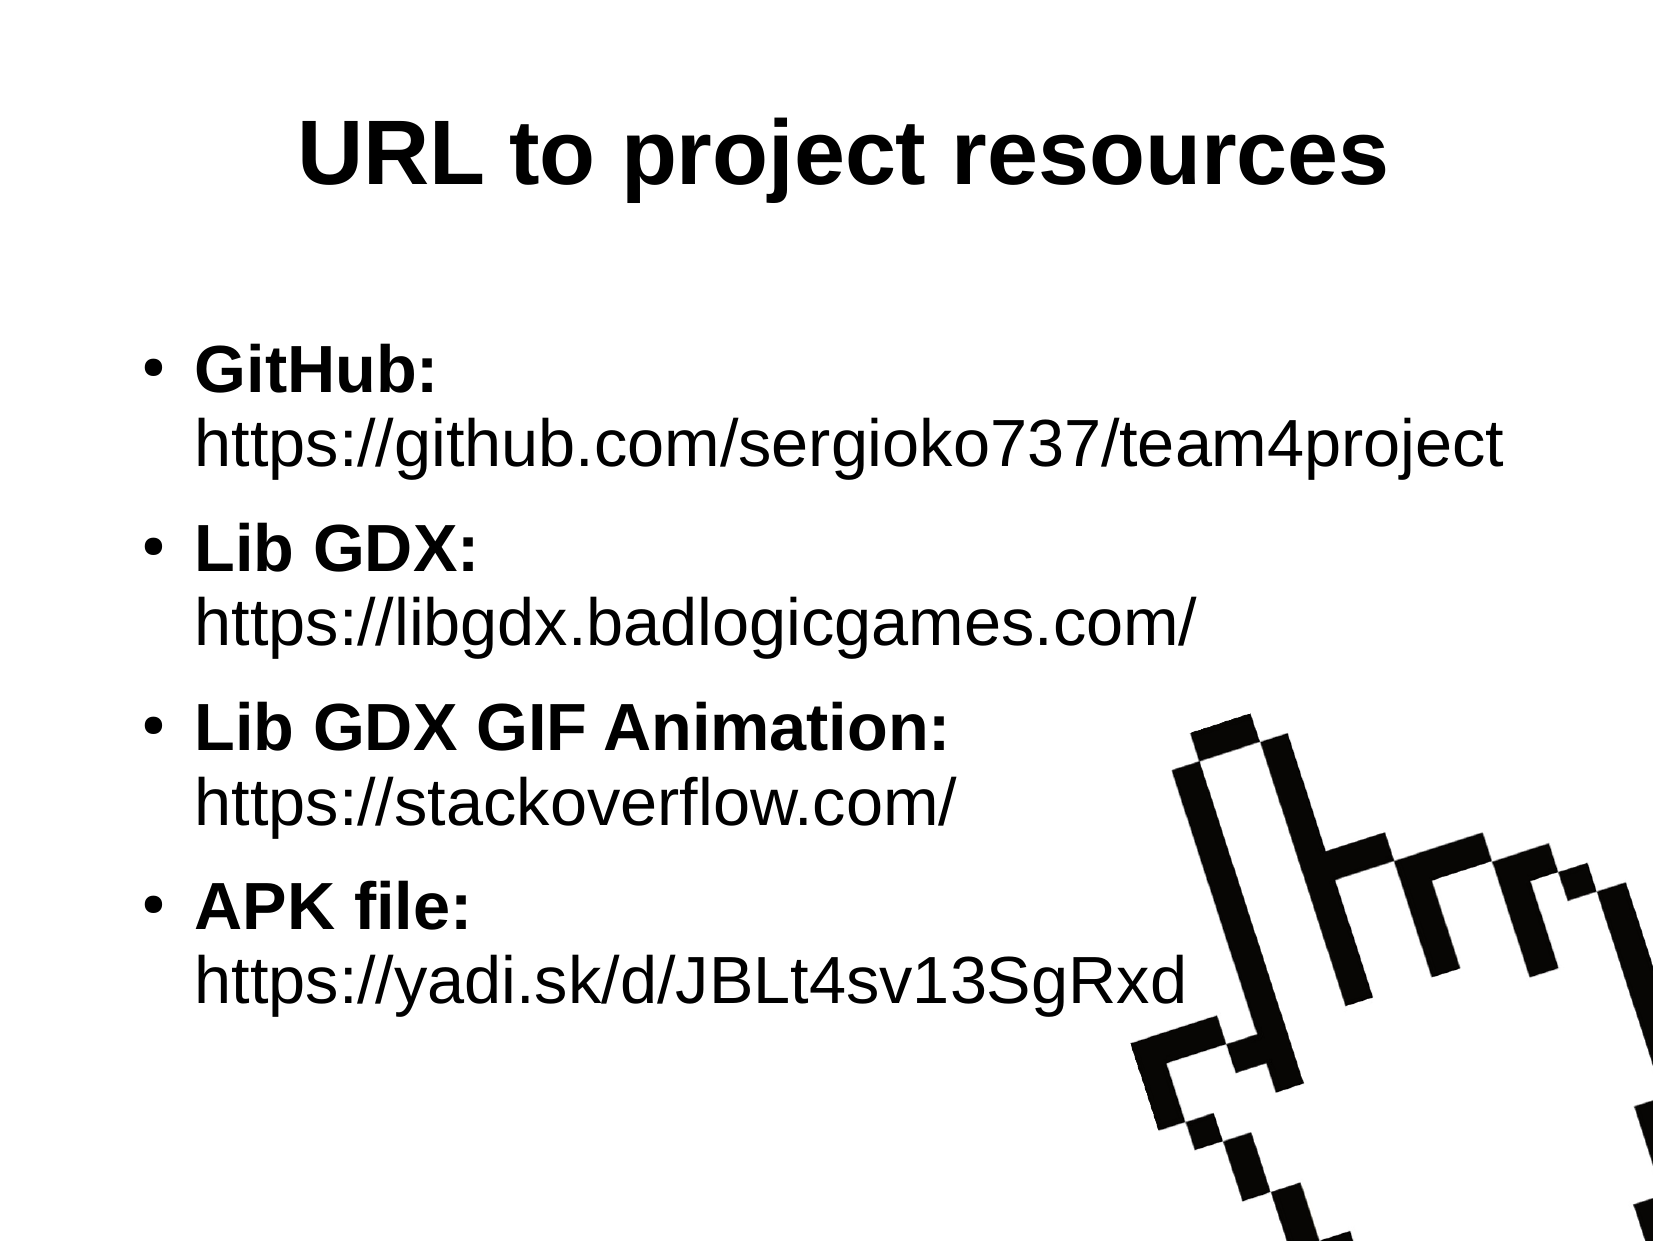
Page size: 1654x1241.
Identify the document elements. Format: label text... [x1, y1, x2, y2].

list GitHub: https://github.com/sergioko737/team4project Lib GDX: https://libgdx.badlogicgames.com/ Lib GDX GIF Animation: https://stackoverflow.com/ APK file: https://yadi.sk/d/JBLt4sv13SgRxd [123, 331, 1527, 1052]
title URL to project resources [82, 49, 1571, 257]
picture [1132, 618, 1653, 1241]
